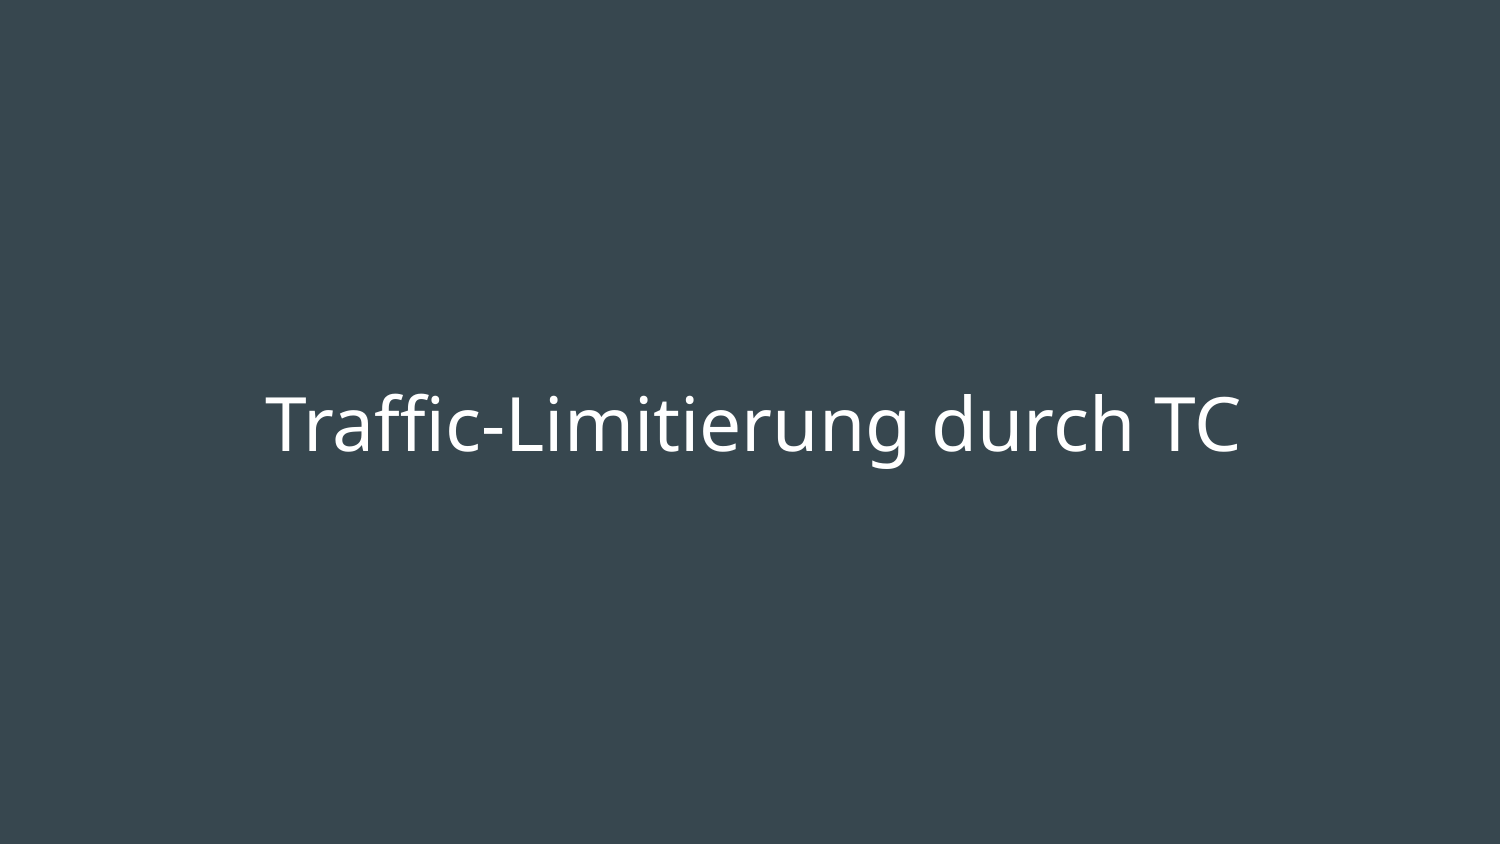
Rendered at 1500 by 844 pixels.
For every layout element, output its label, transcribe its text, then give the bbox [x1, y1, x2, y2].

title Traffic-Limitierung durch TC [110, 351, 1399, 493]
